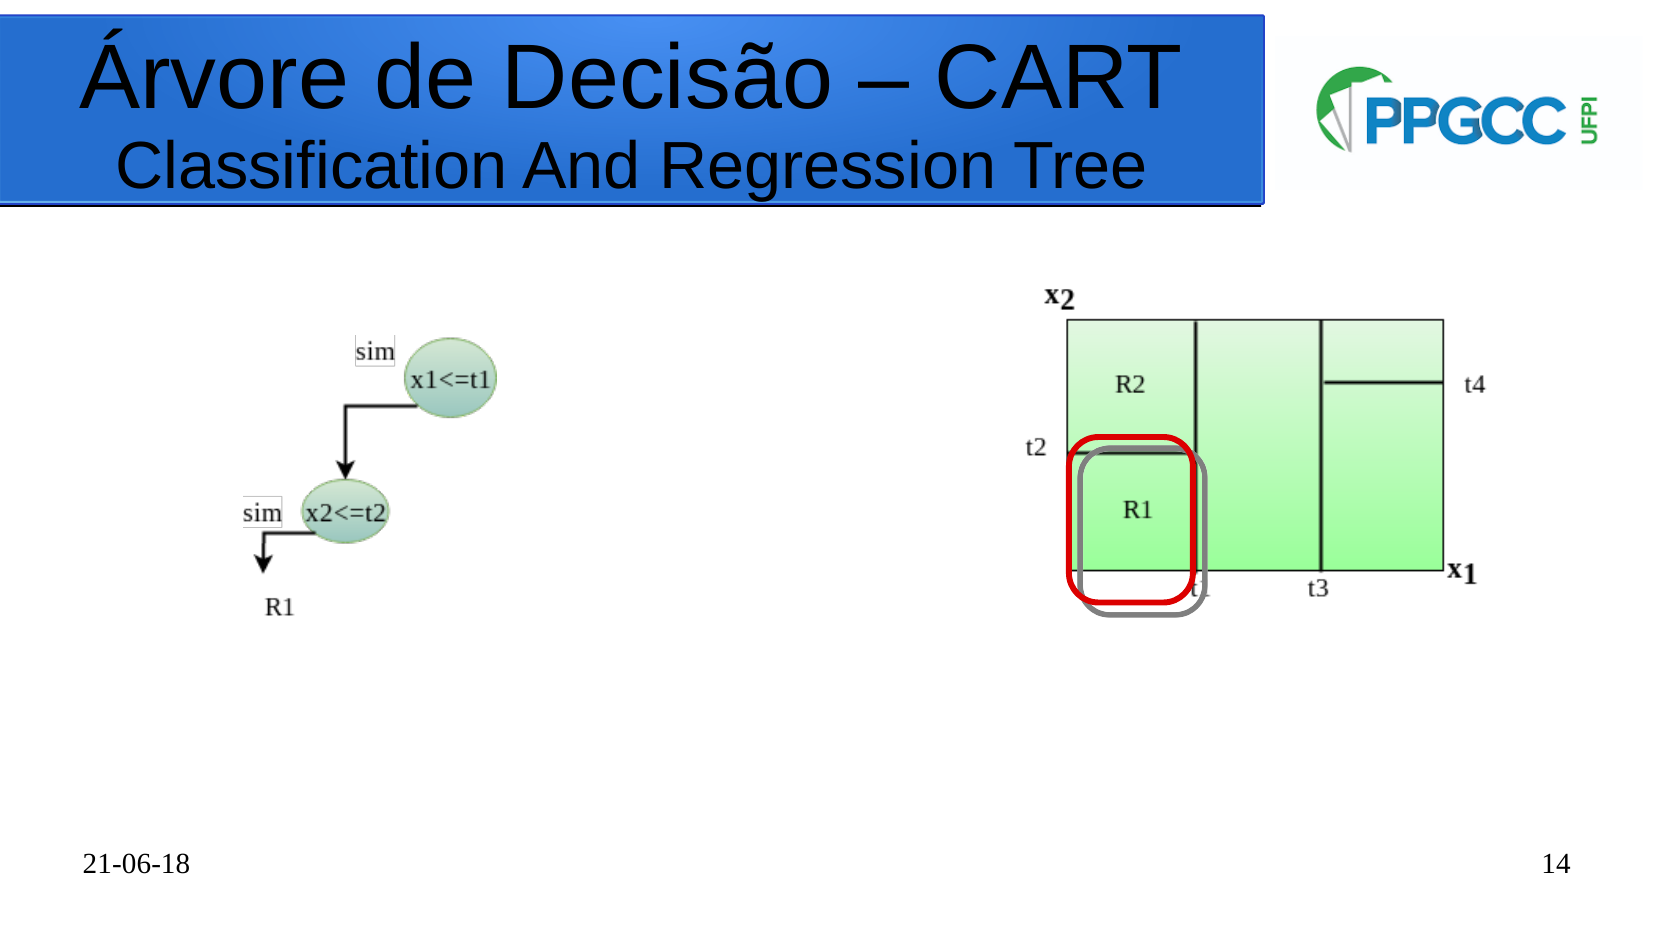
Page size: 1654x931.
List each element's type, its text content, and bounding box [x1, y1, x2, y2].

picture [1004, 277, 1507, 603]
picture [1084, 452, 1189, 599]
picture [1072, 440, 1177, 587]
title Árvore de Decisão – CART Classification And Regression Tree [11, 26, 1252, 203]
picture [1178, 463, 1202, 603]
picture [1275, 36, 1643, 190]
picture [243, 335, 497, 622]
